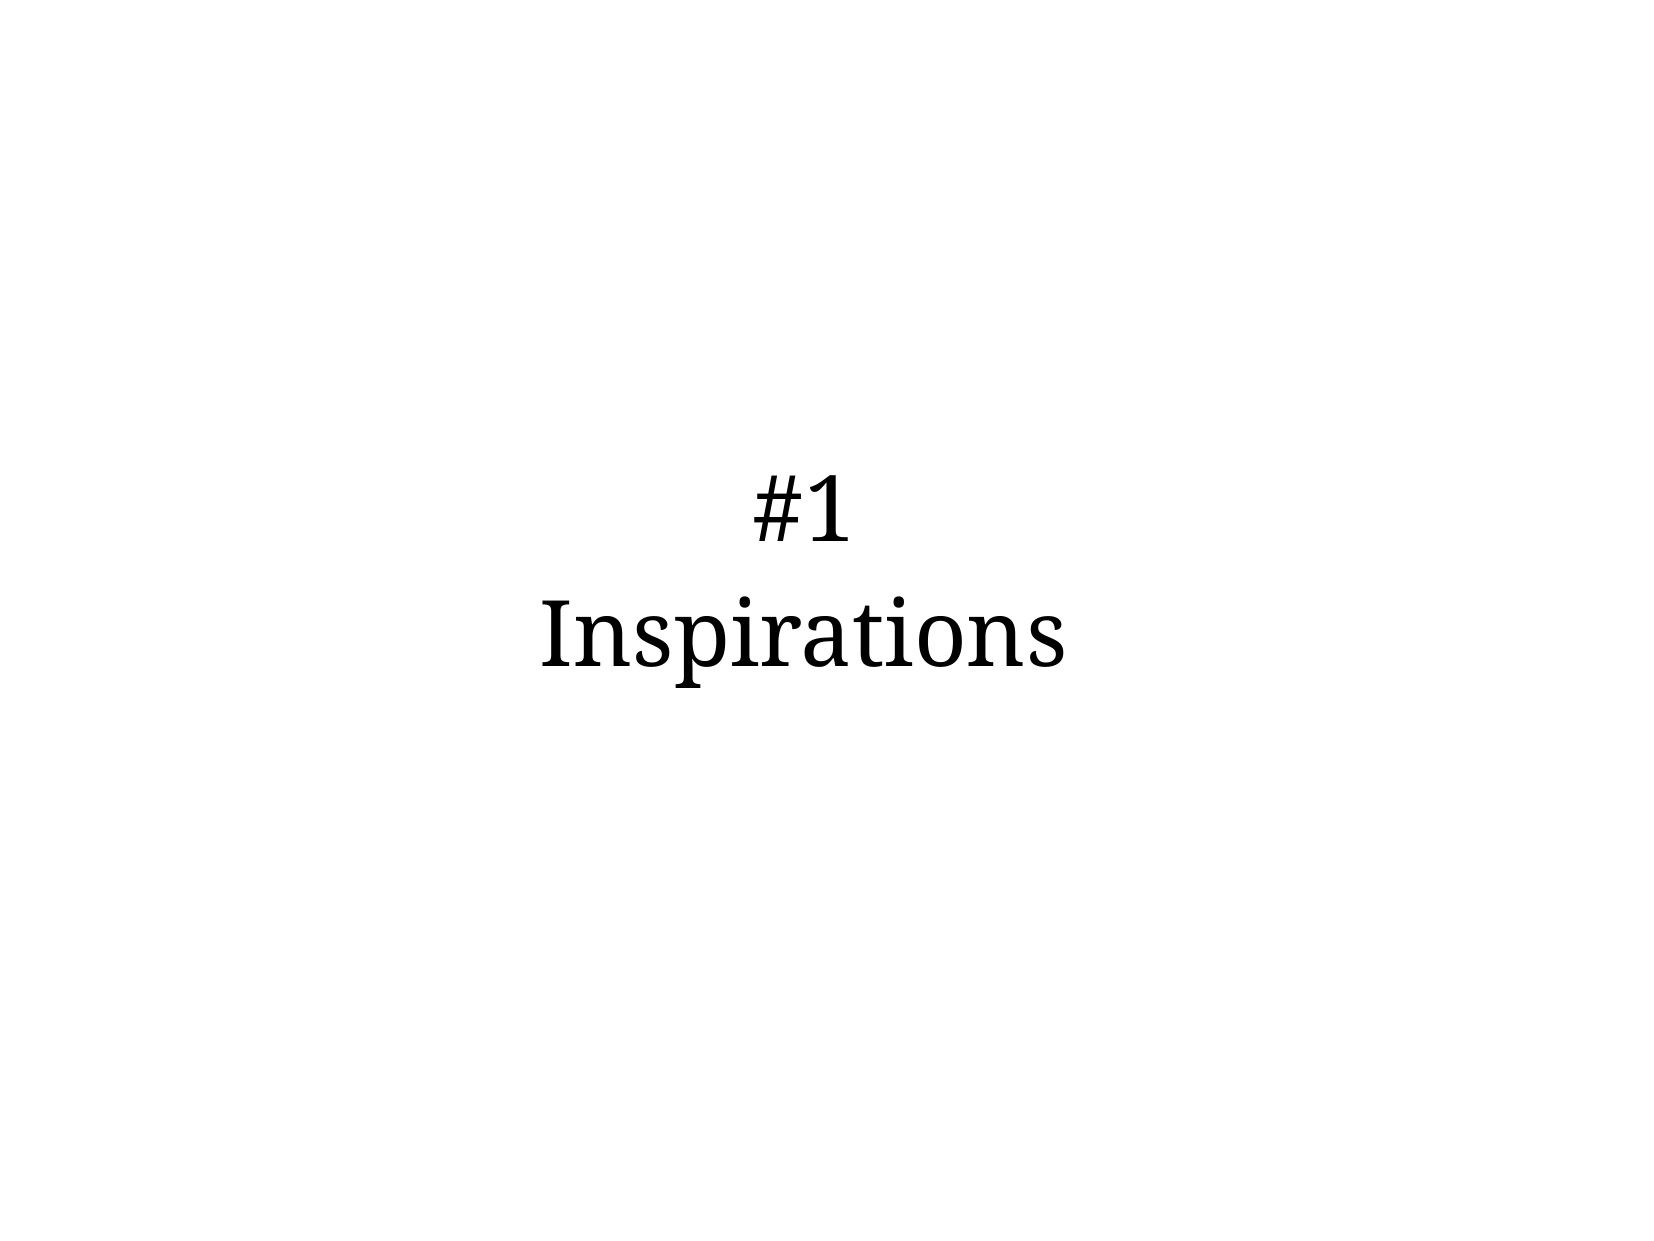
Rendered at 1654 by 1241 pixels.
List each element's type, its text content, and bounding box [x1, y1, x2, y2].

title #1 Inspirations [60, 388, 1549, 749]
